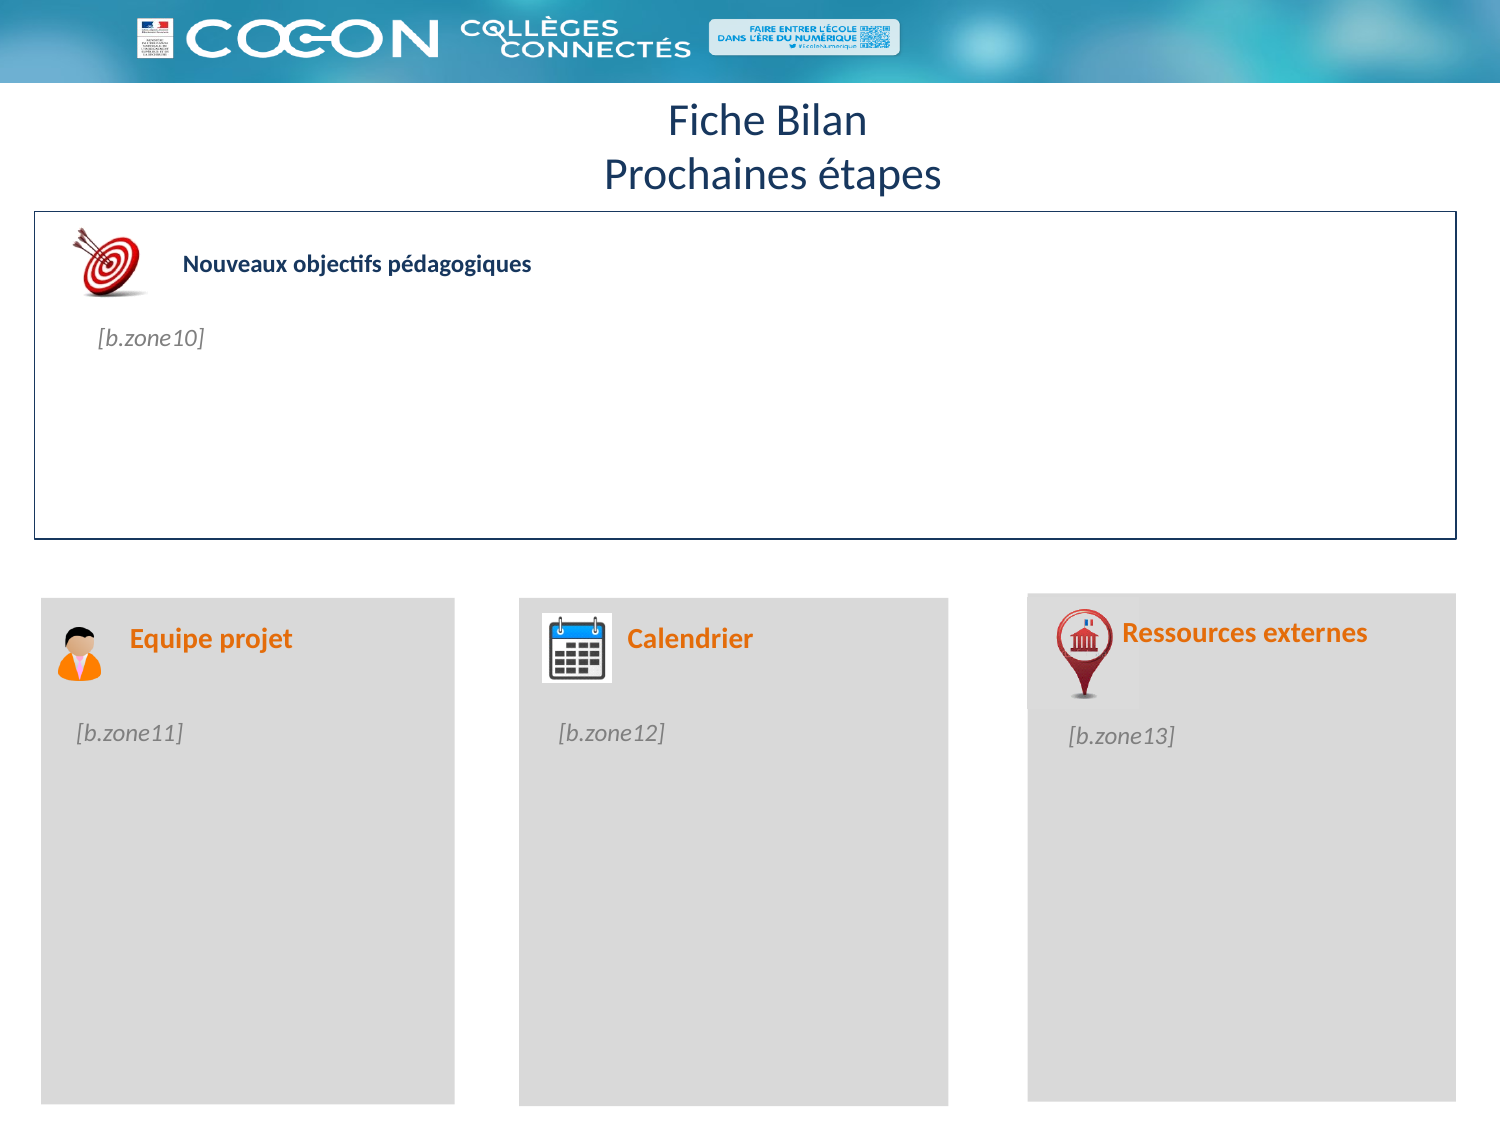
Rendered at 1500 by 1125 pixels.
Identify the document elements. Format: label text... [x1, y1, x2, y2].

text_box [b.zone10] [82, 314, 1441, 520]
text_box [b.zone11] [61, 708, 438, 1087]
picture [1027, 597, 1139, 709]
picture [542, 613, 612, 683]
text_box Nouveaux objectifs pédagogiques [168, 229, 1391, 295]
text_box [b.zone13] [1053, 711, 1430, 1090]
text_box [1027, 664, 1456, 1102]
text_box Ressources externes [1033, 613, 1459, 664]
picture [0, 0, 1500, 83]
picture [47, 224, 148, 301]
picture [58, 627, 101, 682]
text_box Calendrier [519, 597, 949, 1107]
text_box Equipe projet [41, 597, 455, 1105]
text_box [1027, 593, 1456, 613]
text_box [b.zone12] [543, 708, 920, 1087]
title Fiche Bilan Prochaines étapes [201, 83, 1346, 184]
text_box [34, 211, 1456, 539]
